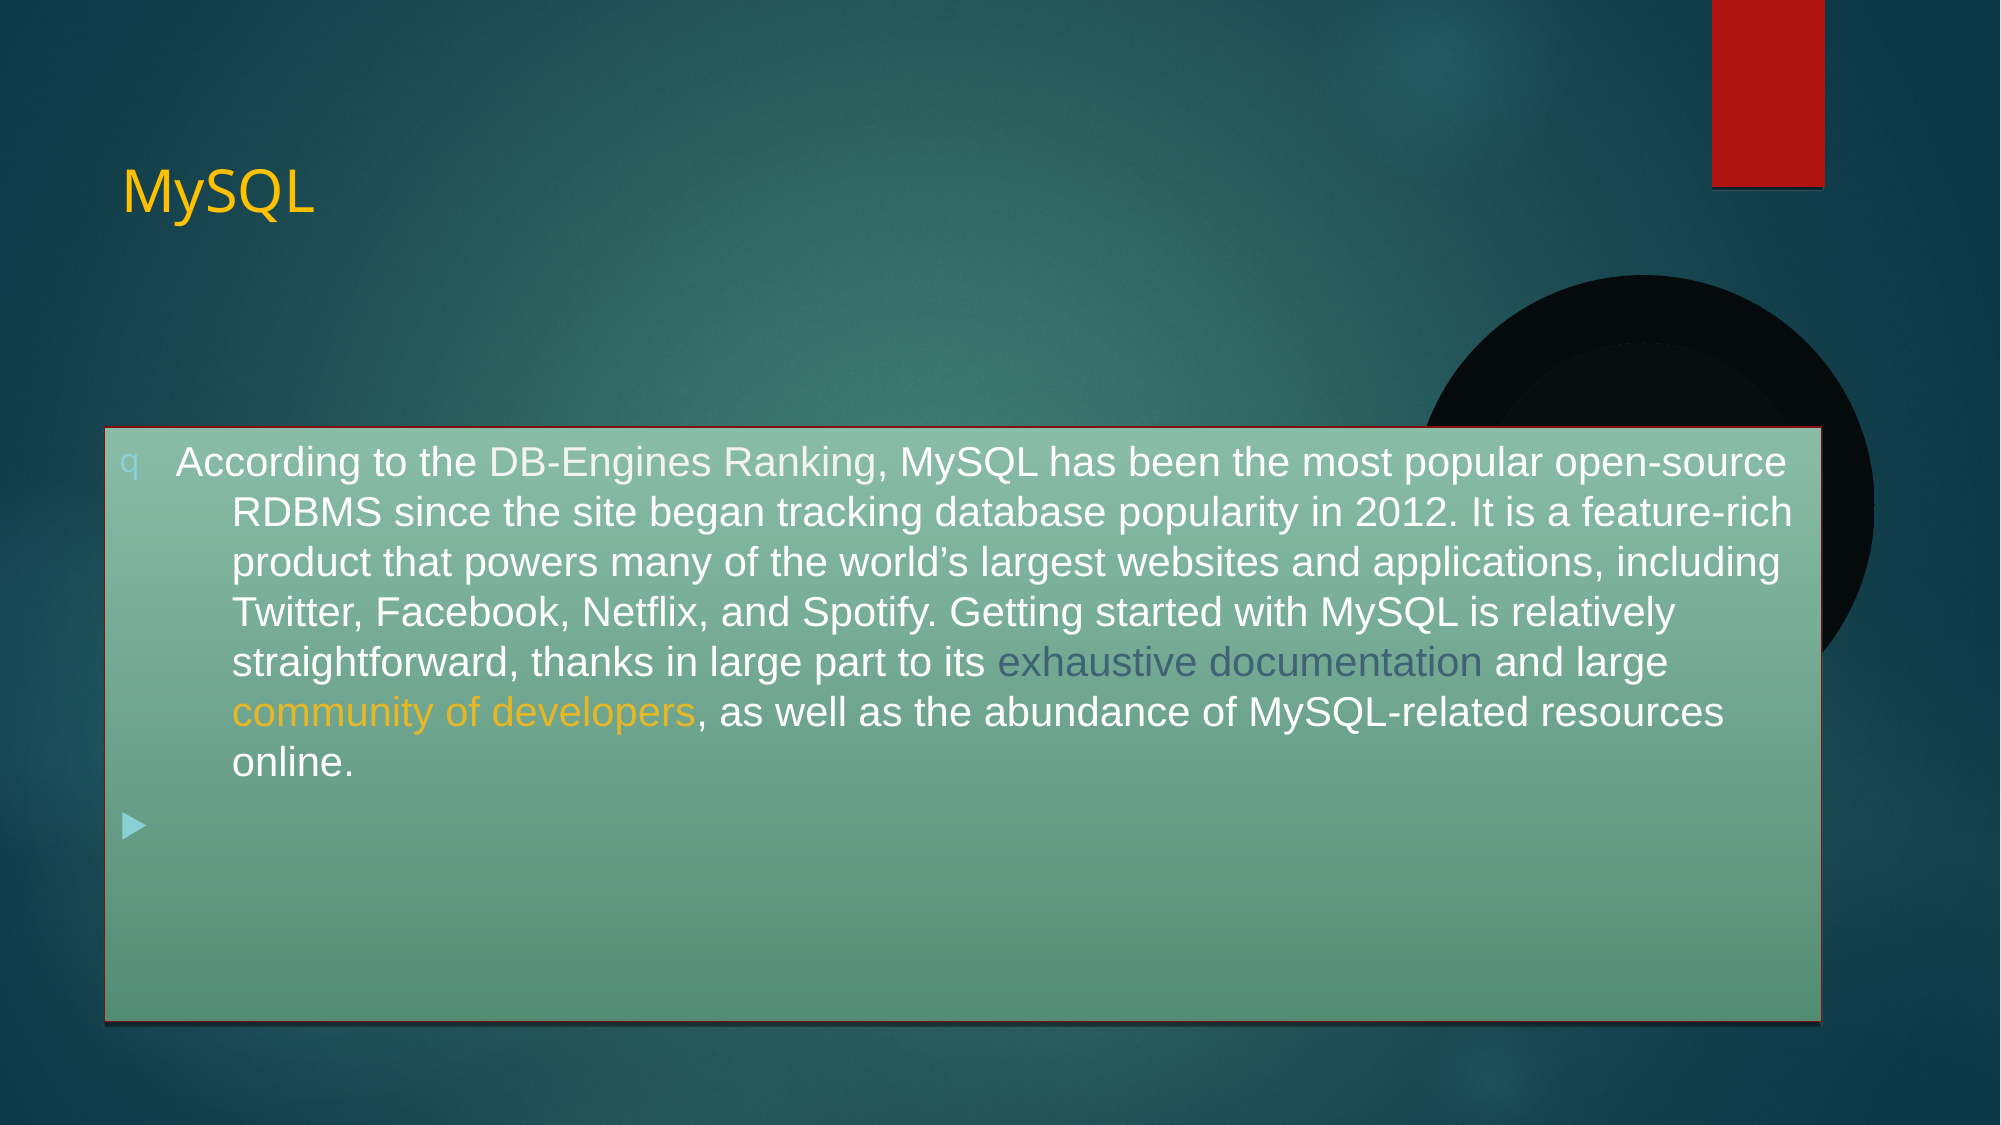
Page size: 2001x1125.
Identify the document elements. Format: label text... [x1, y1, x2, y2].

list According to the DB-Engines Ranking, MySQL has been the most popular open-source RDBMS since the site began tracking database popularity in 2012. It is a feature-rich product that powers many of the world’s largest websites and applications, including Twitter, Facebook, Netflix, and Spotify. Getting started with MySQL is relatively straightforward, thanks in large part to its exhaustive documentation and large community of developers, as well as the abundance of MySQL-related resources online. [104, 427, 1822, 1022]
title MySQL [106, 74, 1649, 305]
